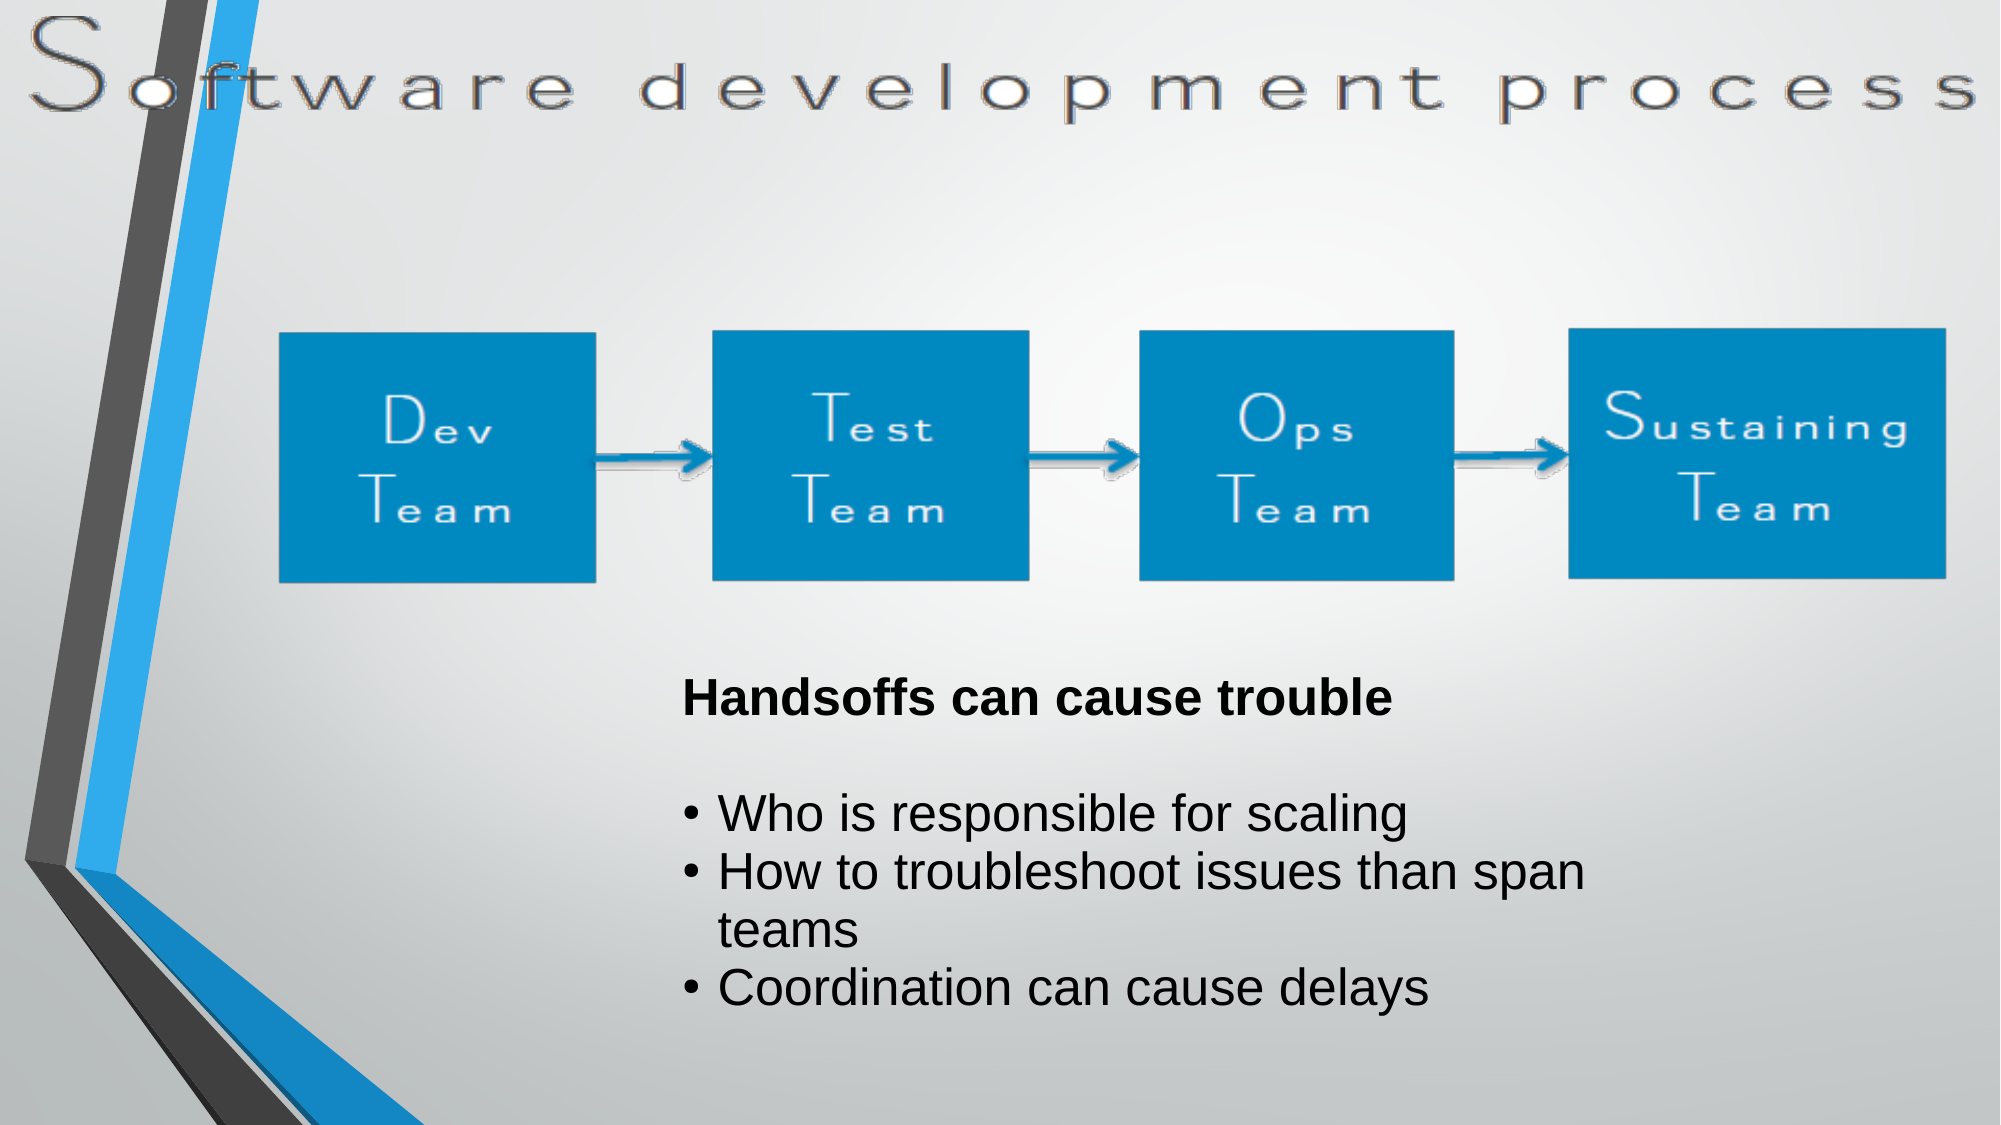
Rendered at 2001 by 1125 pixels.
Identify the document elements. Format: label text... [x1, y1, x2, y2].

text_box Handsoffs can cause trouble Who is responsible for scaling How to troubleshoot issues than span teams Coordination can cause delays [667, 661, 1663, 1070]
picture [0, 0, 2001, 1125]
